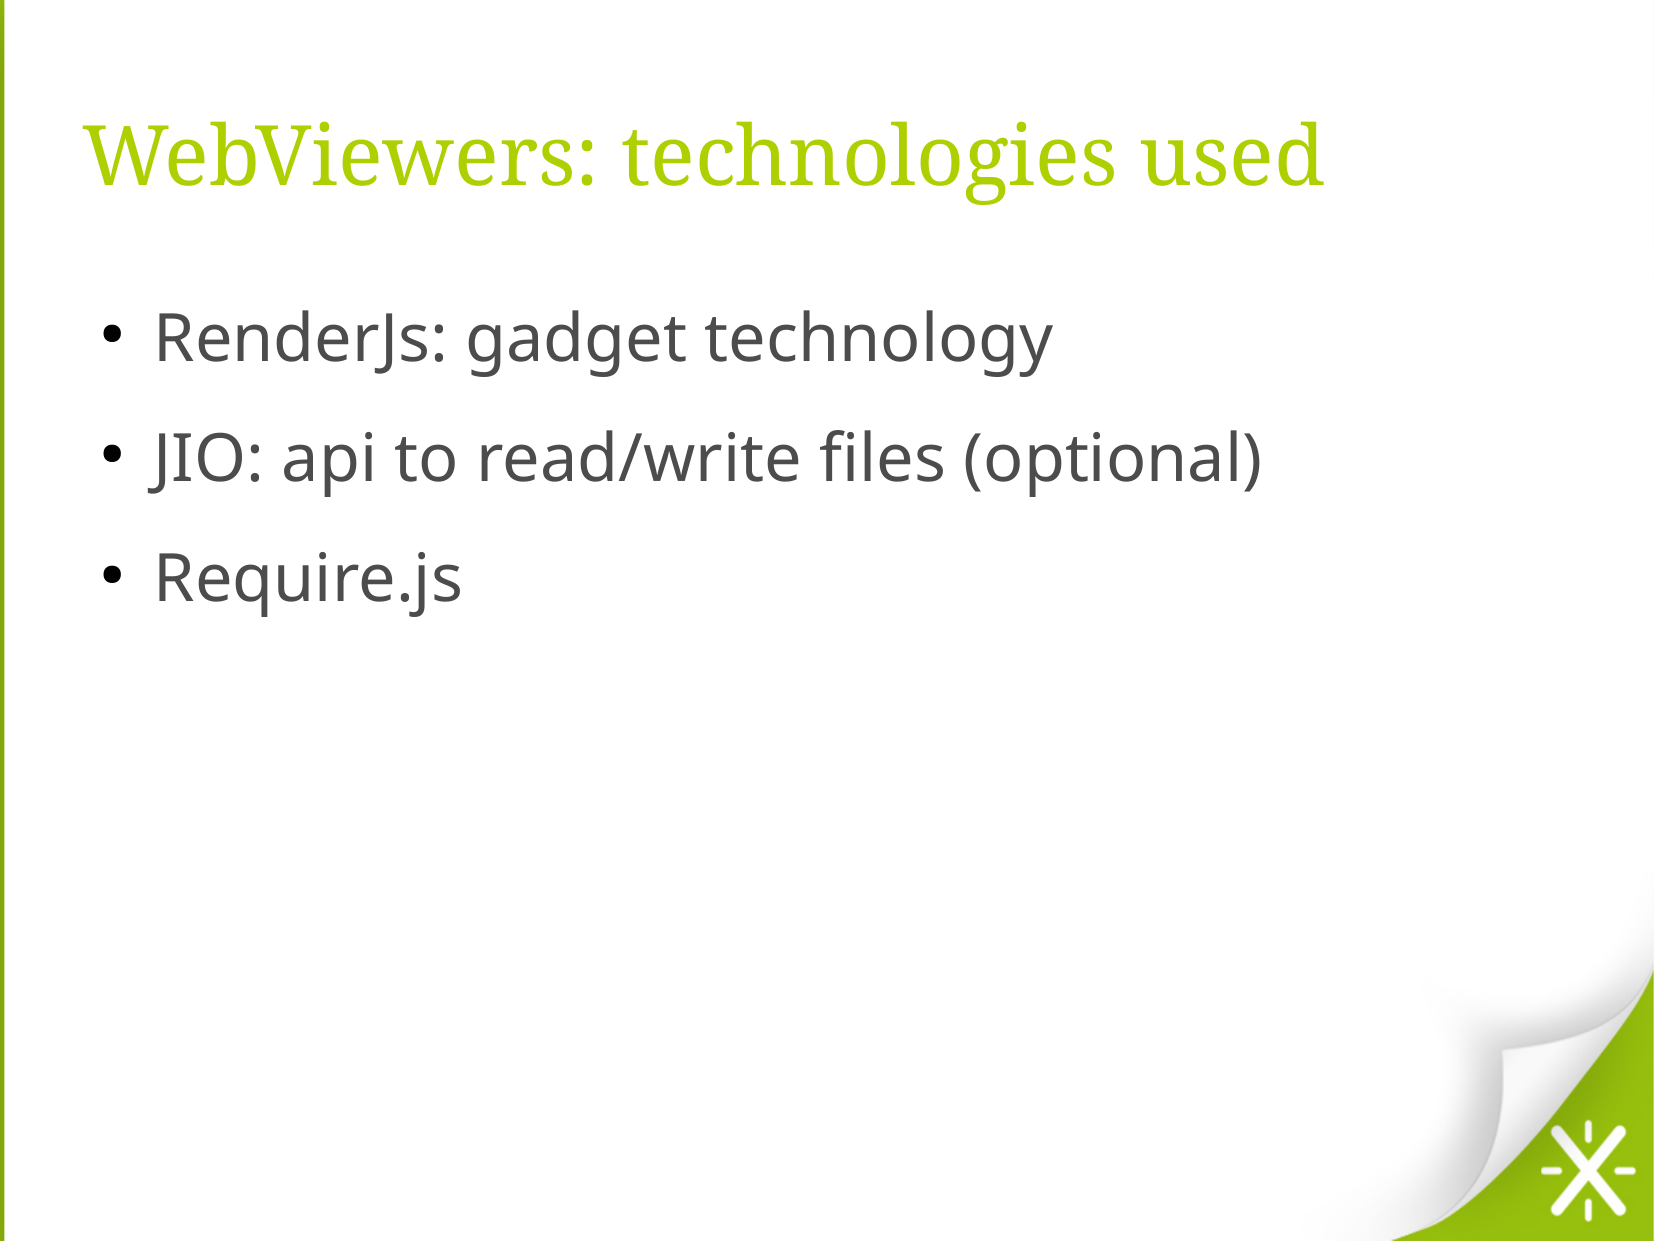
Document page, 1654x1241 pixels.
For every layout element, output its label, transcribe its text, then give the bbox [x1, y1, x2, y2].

picture [0, 0, 1654, 1241]
title WebViewers: technologies used [82, 49, 1571, 257]
list RenderJs: gadget technology JIO: api to read/write files (optional) Require.js [82, 290, 1583, 1010]
